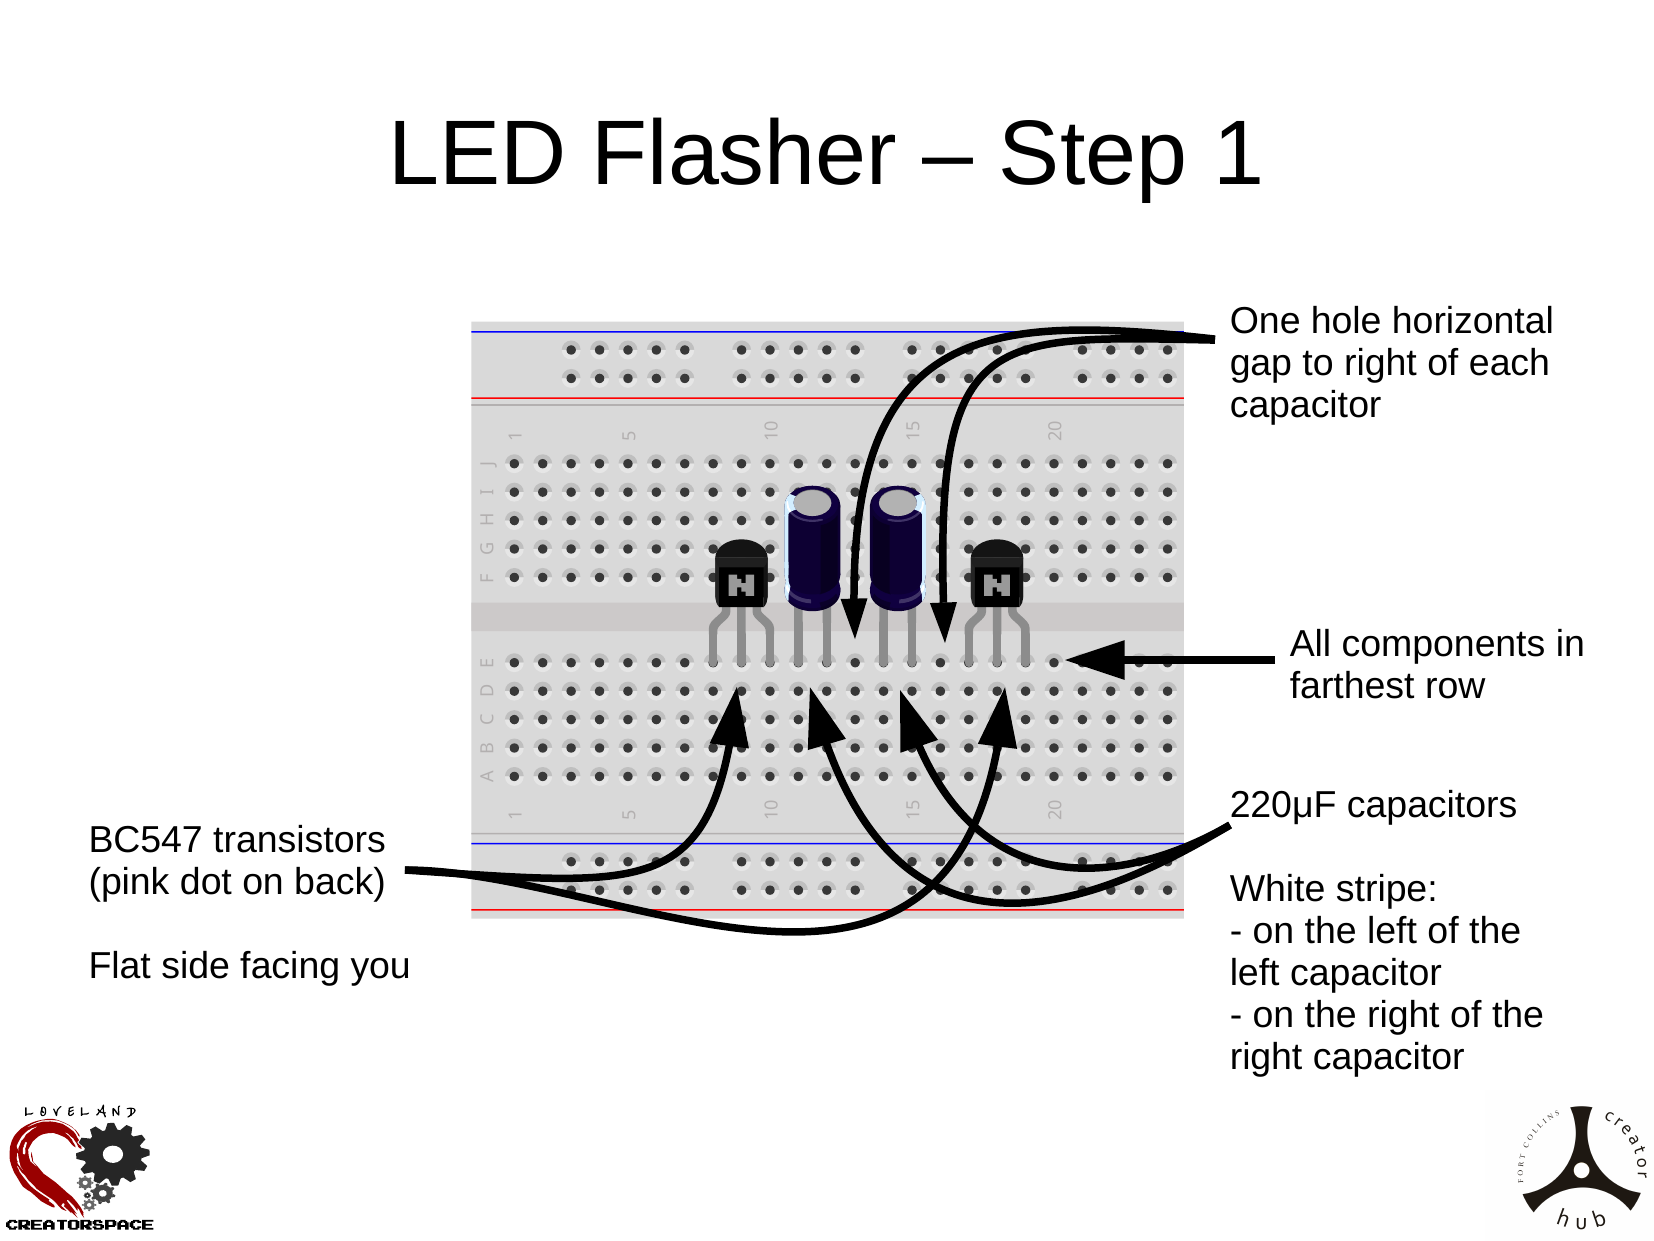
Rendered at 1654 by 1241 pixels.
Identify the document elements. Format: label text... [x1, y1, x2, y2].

picture [469, 879, 666, 921]
title LED Flasher – Step 1 [82, 49, 1571, 257]
picture [940, 833, 1144, 899]
text_box One hole horizontal gap to right of each capacitor [1215, 291, 1592, 433]
text_box All components in farthest row [1275, 615, 1652, 721]
picture [1485, 1090, 1654, 1241]
text_box BC547 transistors (pink dot on back) Flat side facing you [73, 811, 451, 1015]
text_box 220μF capacitors White stripe: - on the left of the left capacitor - on the right of the right capacitor [1215, 775, 1592, 1085]
picture [469, 320, 1184, 921]
picture [885, 856, 1184, 921]
